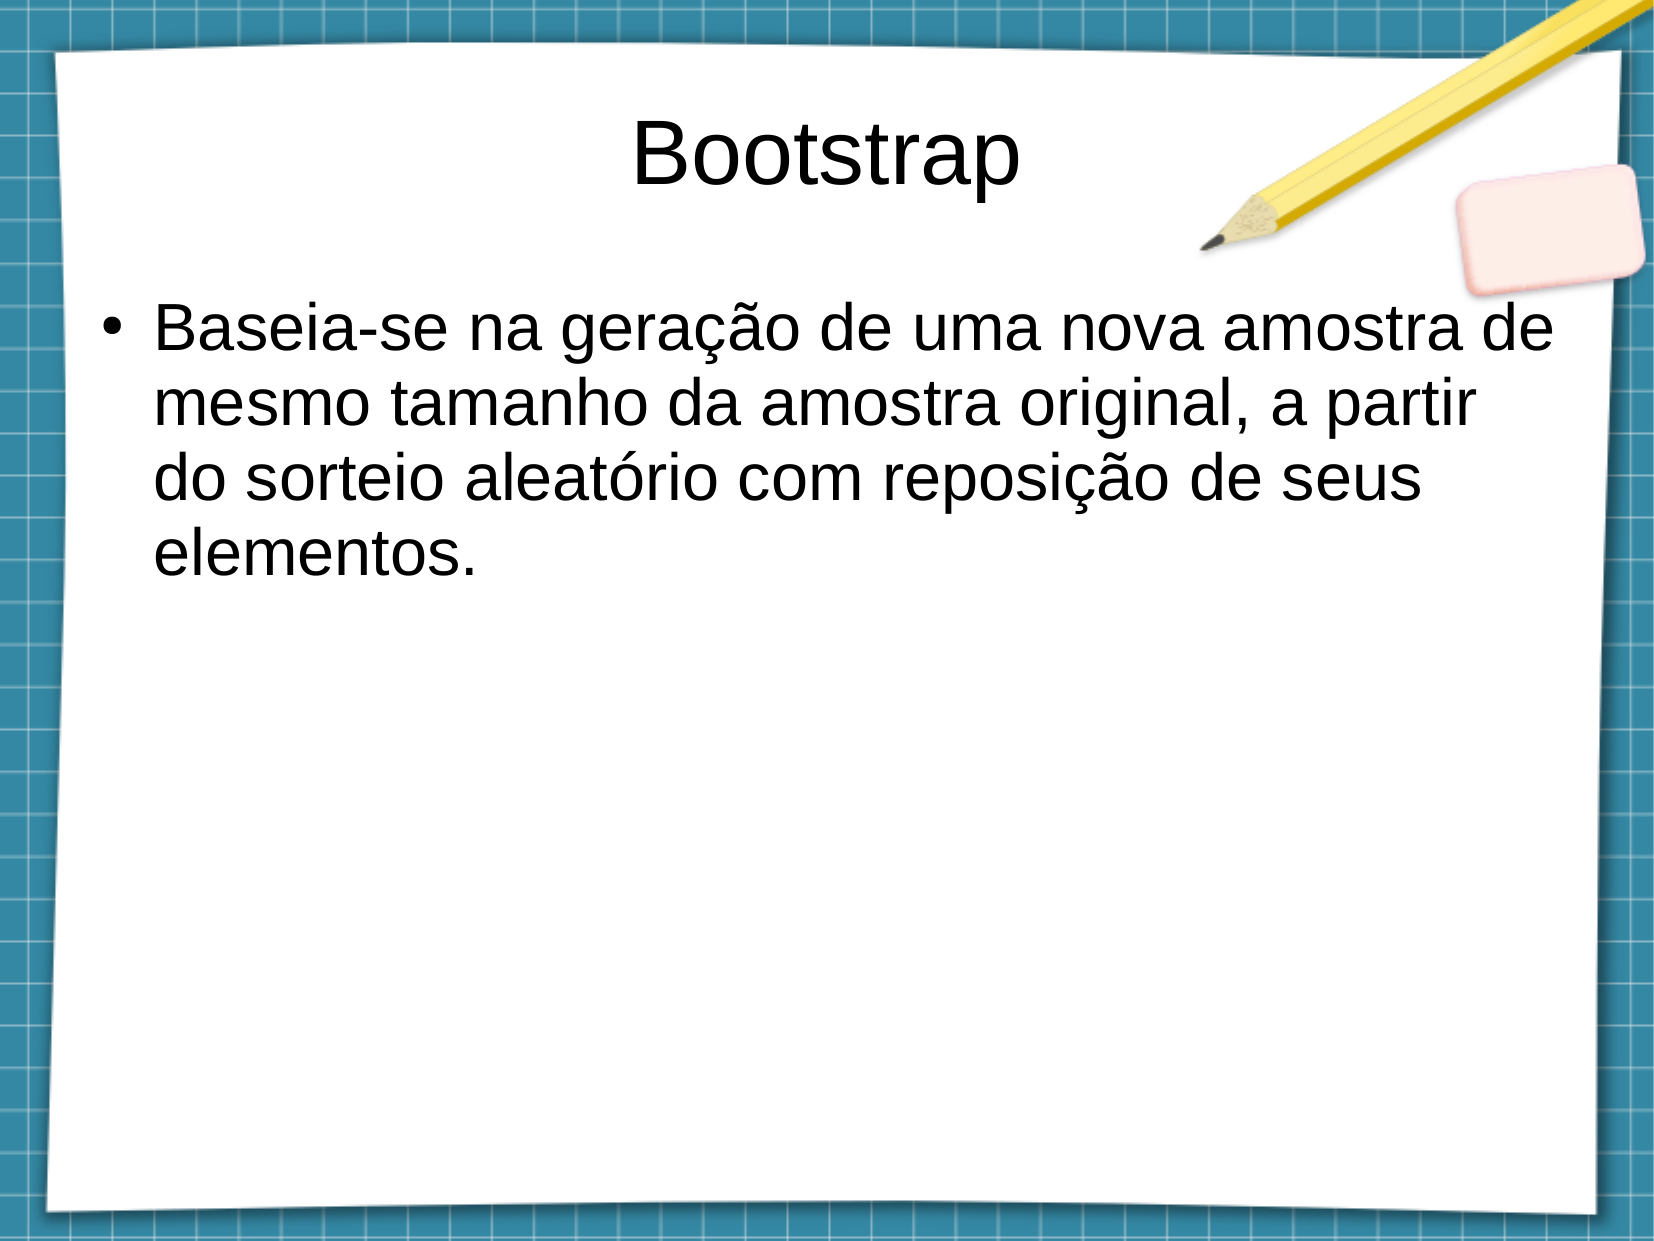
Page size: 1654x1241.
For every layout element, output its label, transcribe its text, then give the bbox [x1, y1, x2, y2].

title Bootstrap [82, 49, 1571, 257]
list Baseia-se na geração de uma nova amostra de mesmo tamanho da amostra original, a partir do sorteio aleatório com reposição de seus elementos. [82, 290, 1571, 1010]
picture [0, 0, 1654, 1241]
